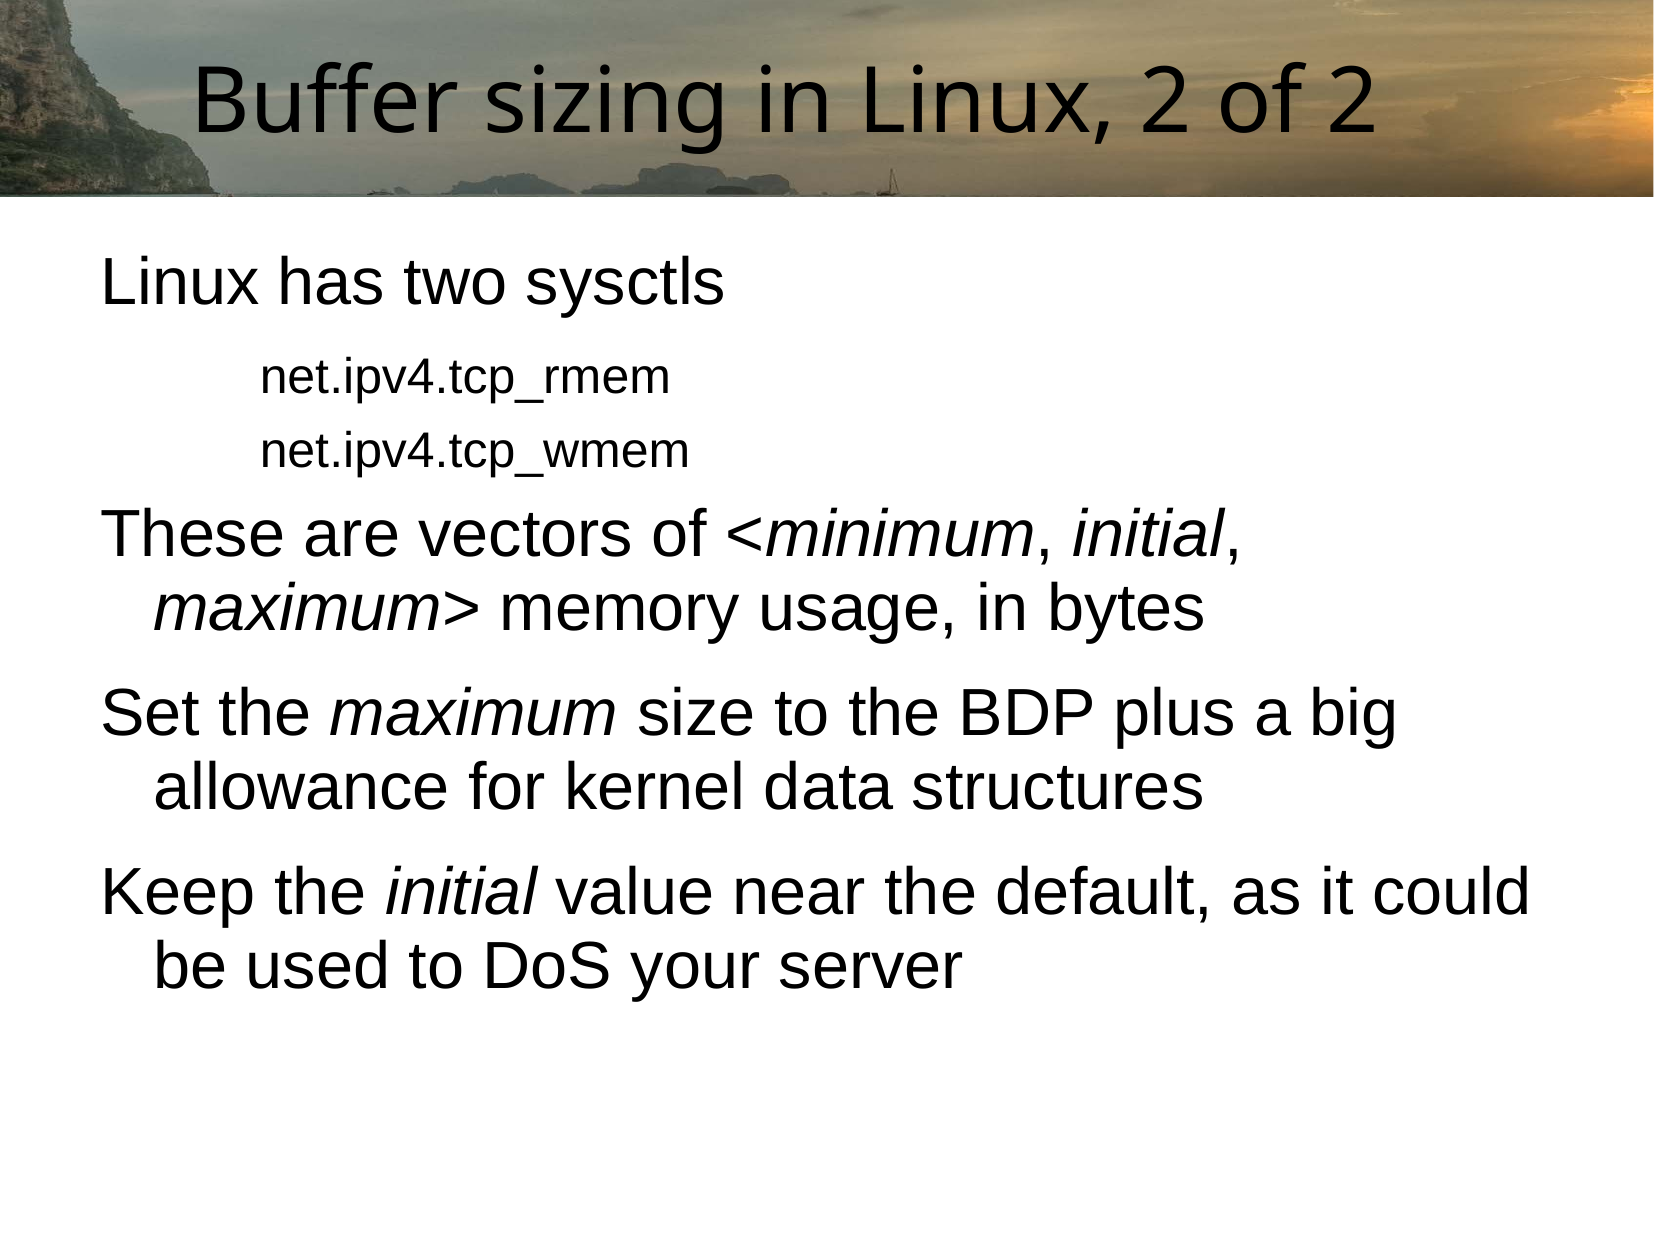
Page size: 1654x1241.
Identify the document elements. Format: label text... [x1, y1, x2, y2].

title Buffer sizing in Linux, 2 of 2 [190, 0, 1571, 194]
list Linux has two sysctls net.ipv4.tcp_rmem net.ipv4.tcp_wmem These are vectors of <minimum, initial, maximum> memory usage, in bytes Set the maximum size to the BDP plus a big allowance for kernel data structures Keep the initial value near the default, as it could be used to DoS your server [82, 244, 1571, 1225]
picture [0, 0, 1654, 197]
